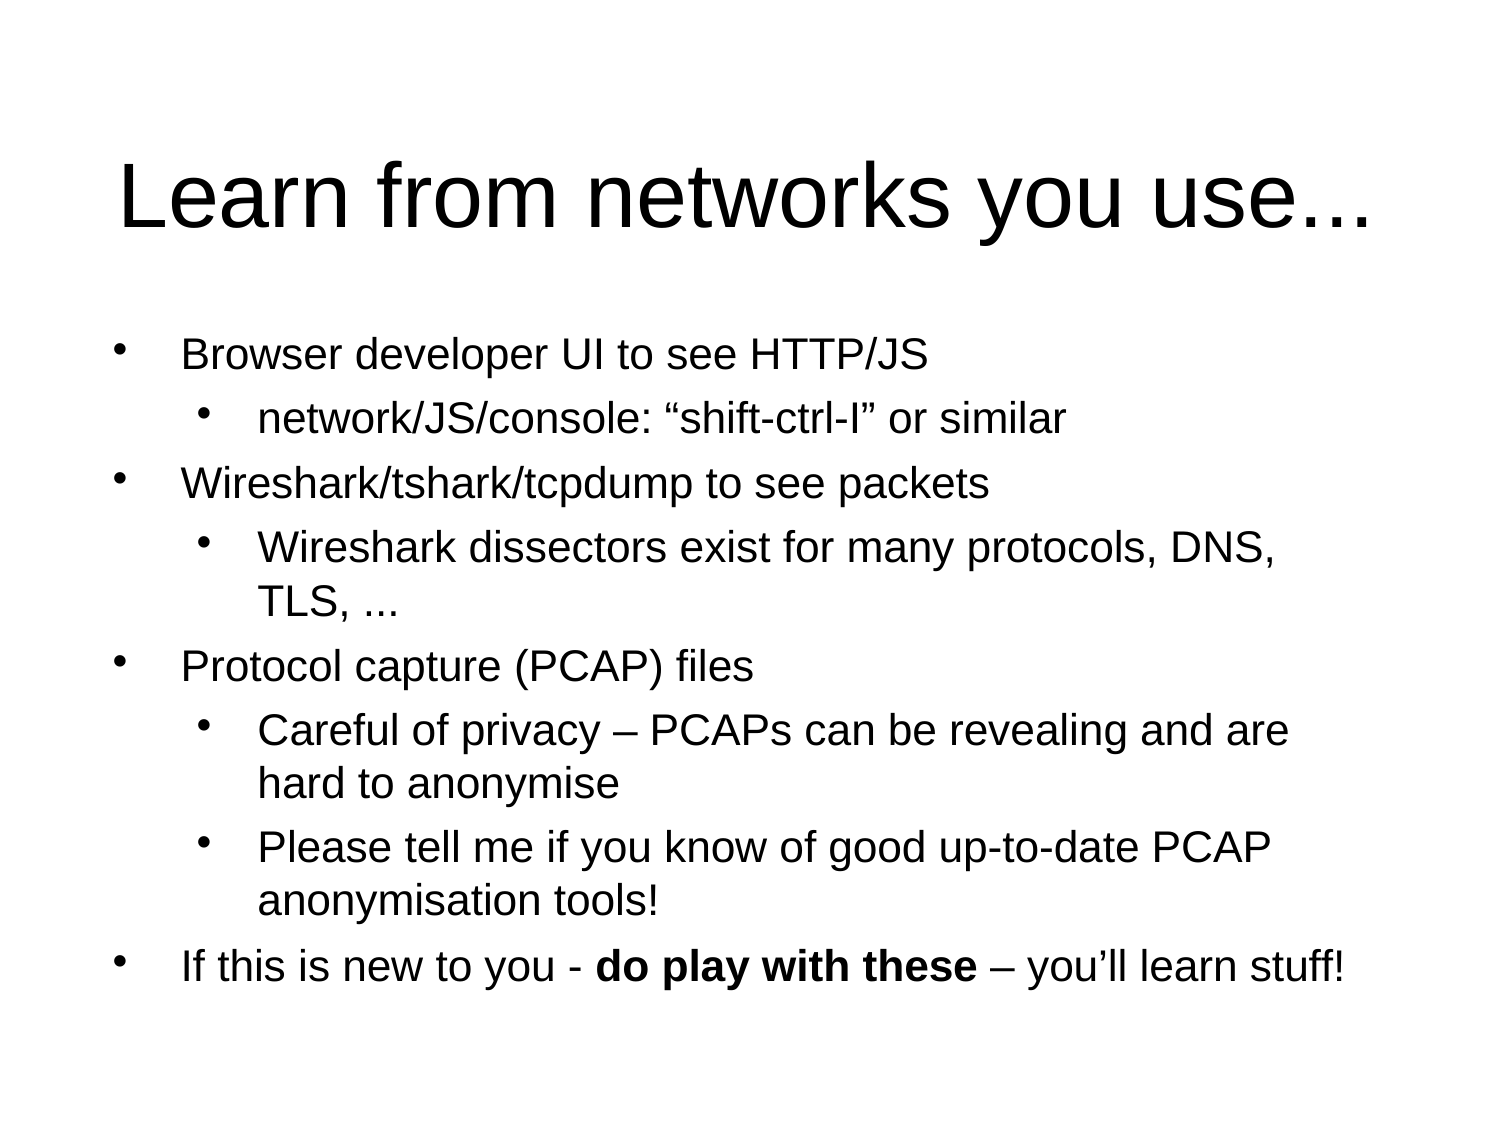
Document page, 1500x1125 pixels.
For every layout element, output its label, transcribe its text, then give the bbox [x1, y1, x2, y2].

list Browser developer UI to see HTTP/JS network/JS/console: “shift-ctrl-I” or similar Wireshark/tshark/tcpdump to see packets Wireshark dissectors exist for many protocols, DNS, TLS, ... Protocol capture (PCAP) files Careful of privacy – PCAPs can be revealing and are hard to anonymise Please tell me if you know of good up-to-date PCAP anonymisation tools! If this is new to you - do play with these – you’ll learn stuff! [112, 324, 1382, 994]
title Learn from networks you use... [112, 99, 1382, 282]
